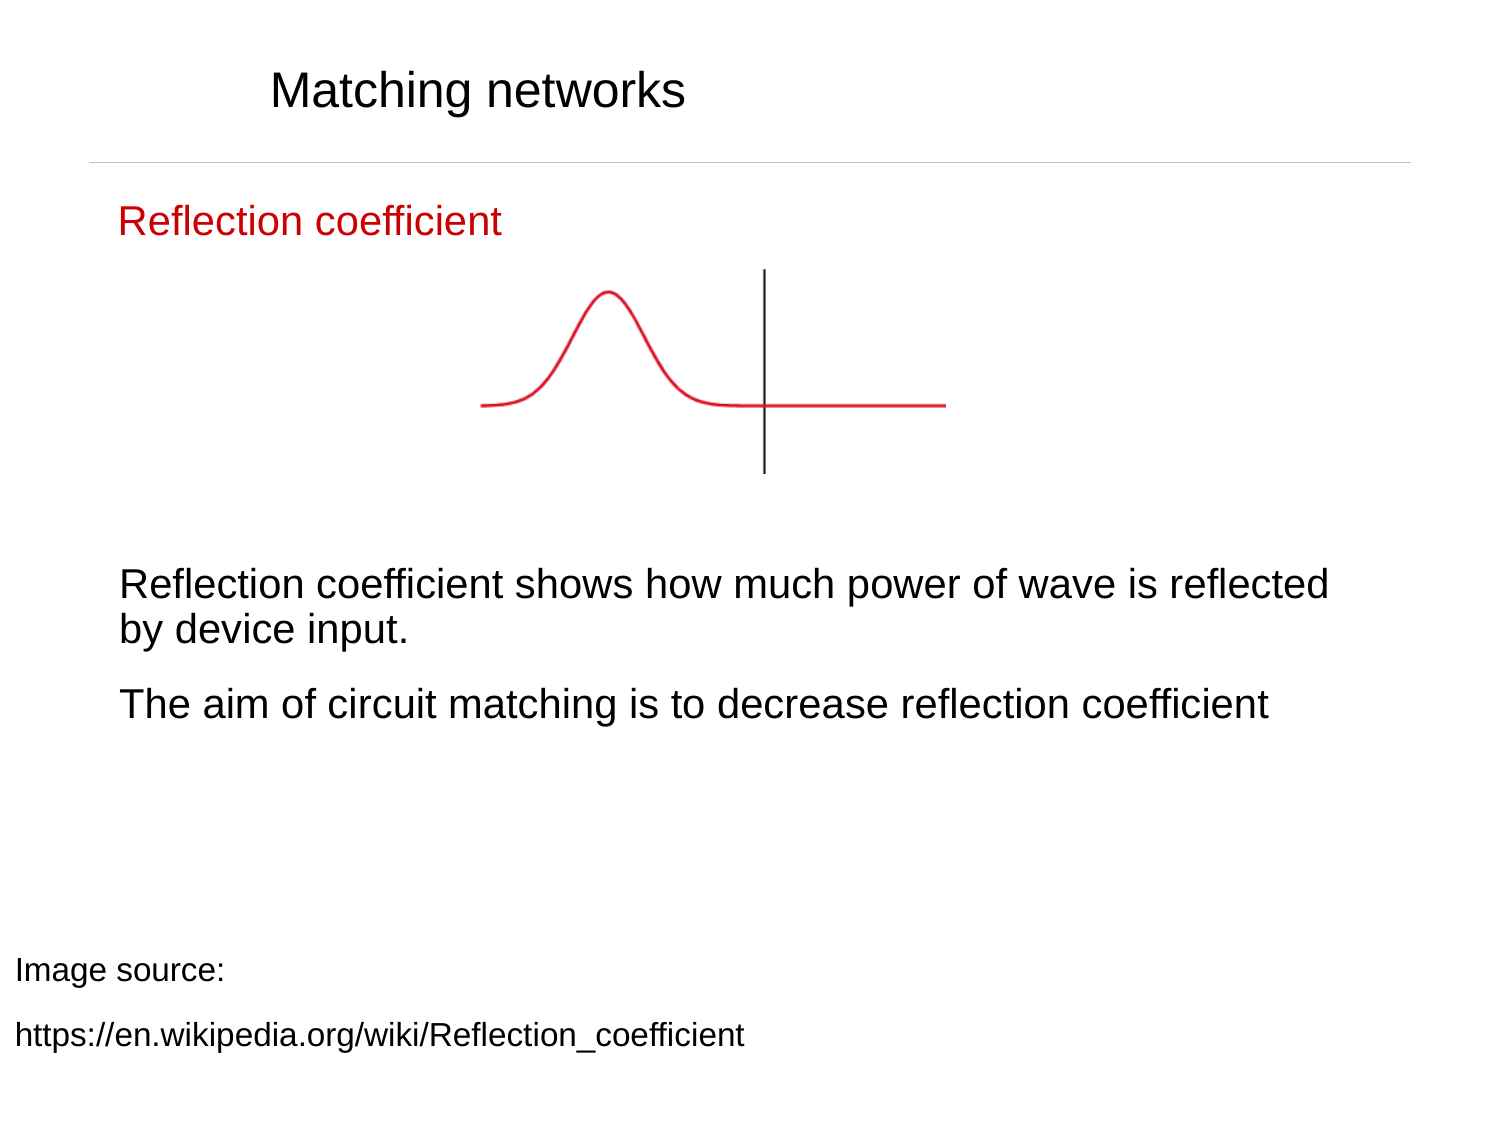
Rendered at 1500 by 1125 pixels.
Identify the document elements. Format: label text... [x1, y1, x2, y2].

list Reflection coefficient [102, 186, 1396, 901]
picture [480, 269, 946, 390]
list Reflection coefficient shows how much power of wave is reflected by device input. The aim of circuit matching is to decrease reflection coefficient [104, 390, 1396, 715]
list Image source: https://en.wikipedia.org/wiki/Reflection_coefficient [0, 945, 1500, 1111]
text_box Matching networks [254, 31, 1347, 150]
